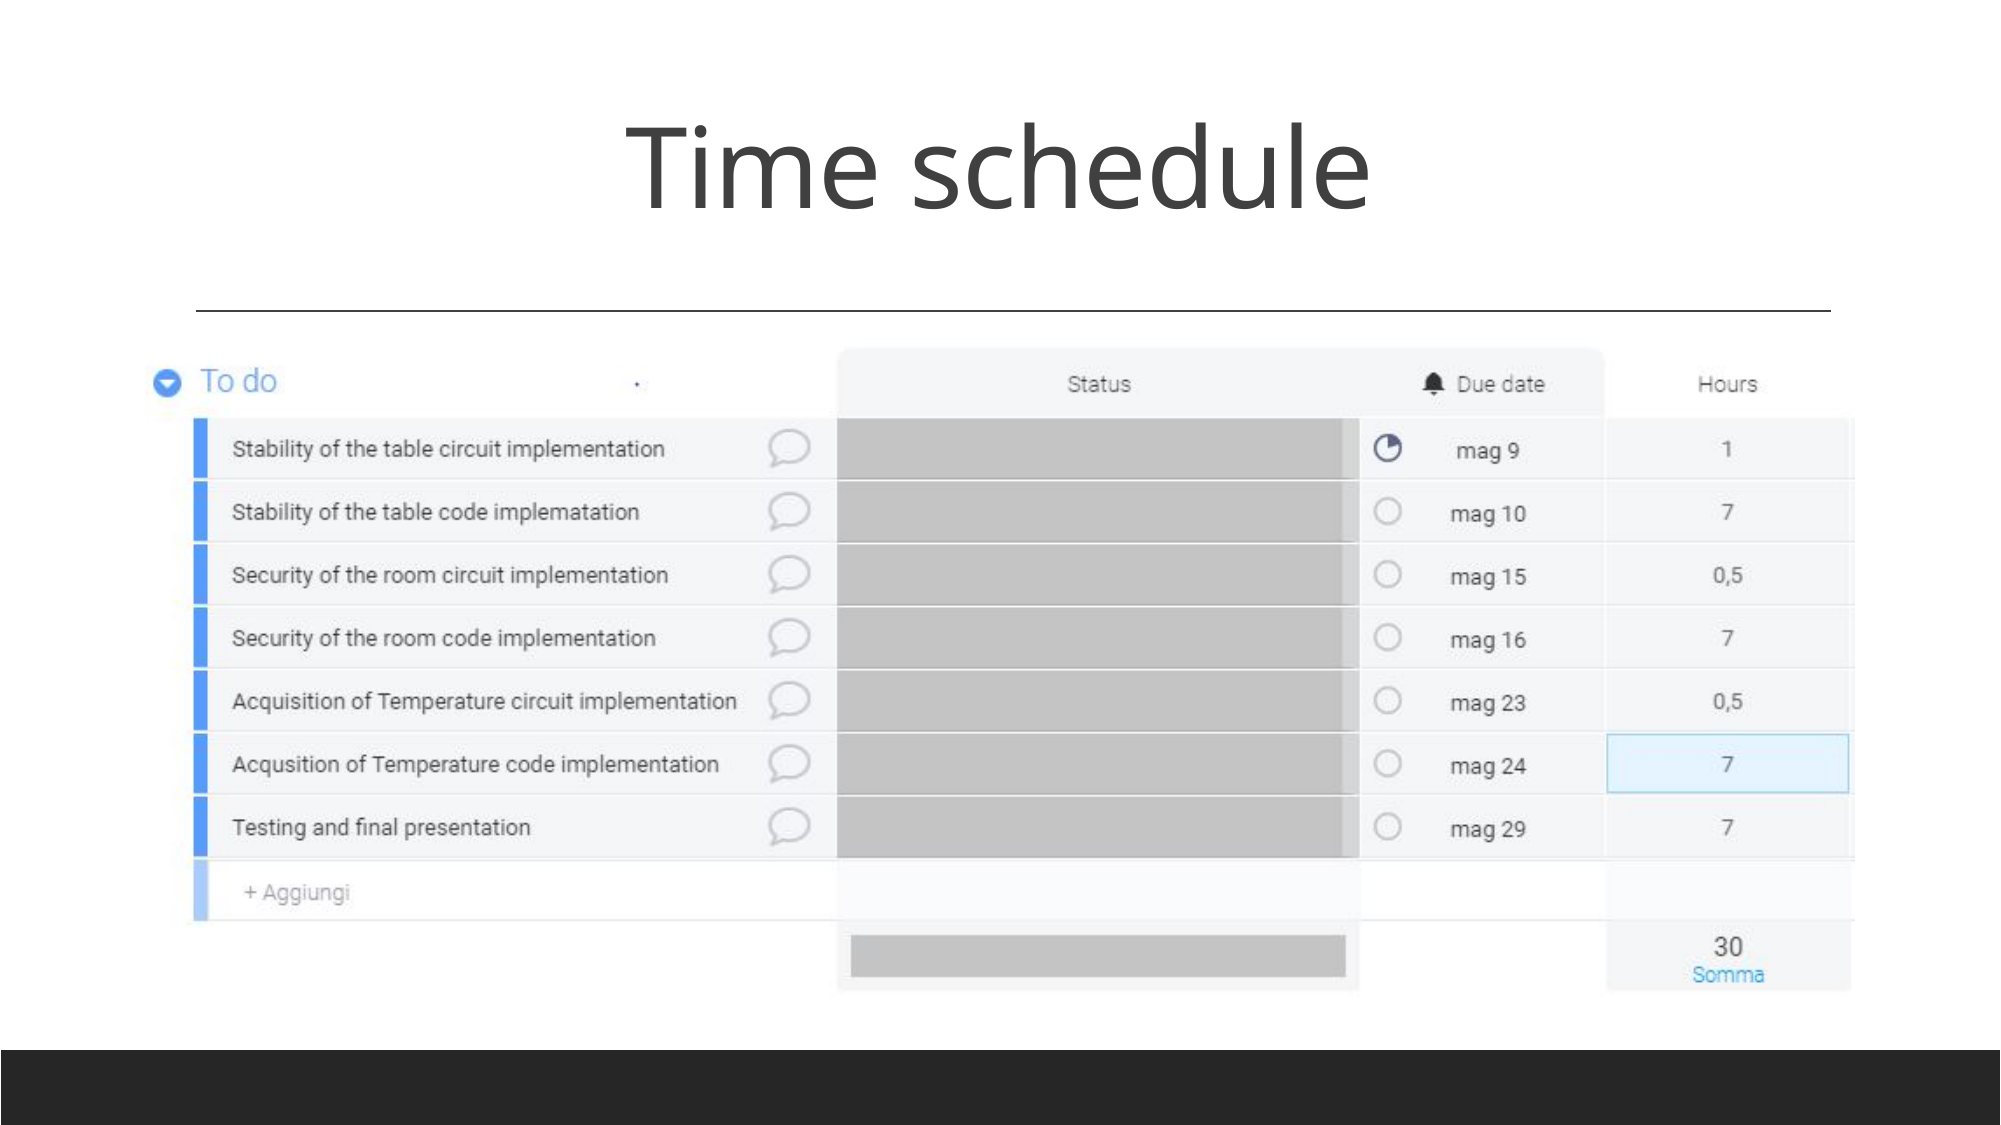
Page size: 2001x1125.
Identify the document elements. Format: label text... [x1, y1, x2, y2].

title Time schedule [174, 0, 1825, 238]
picture [145, 338, 1855, 1009]
